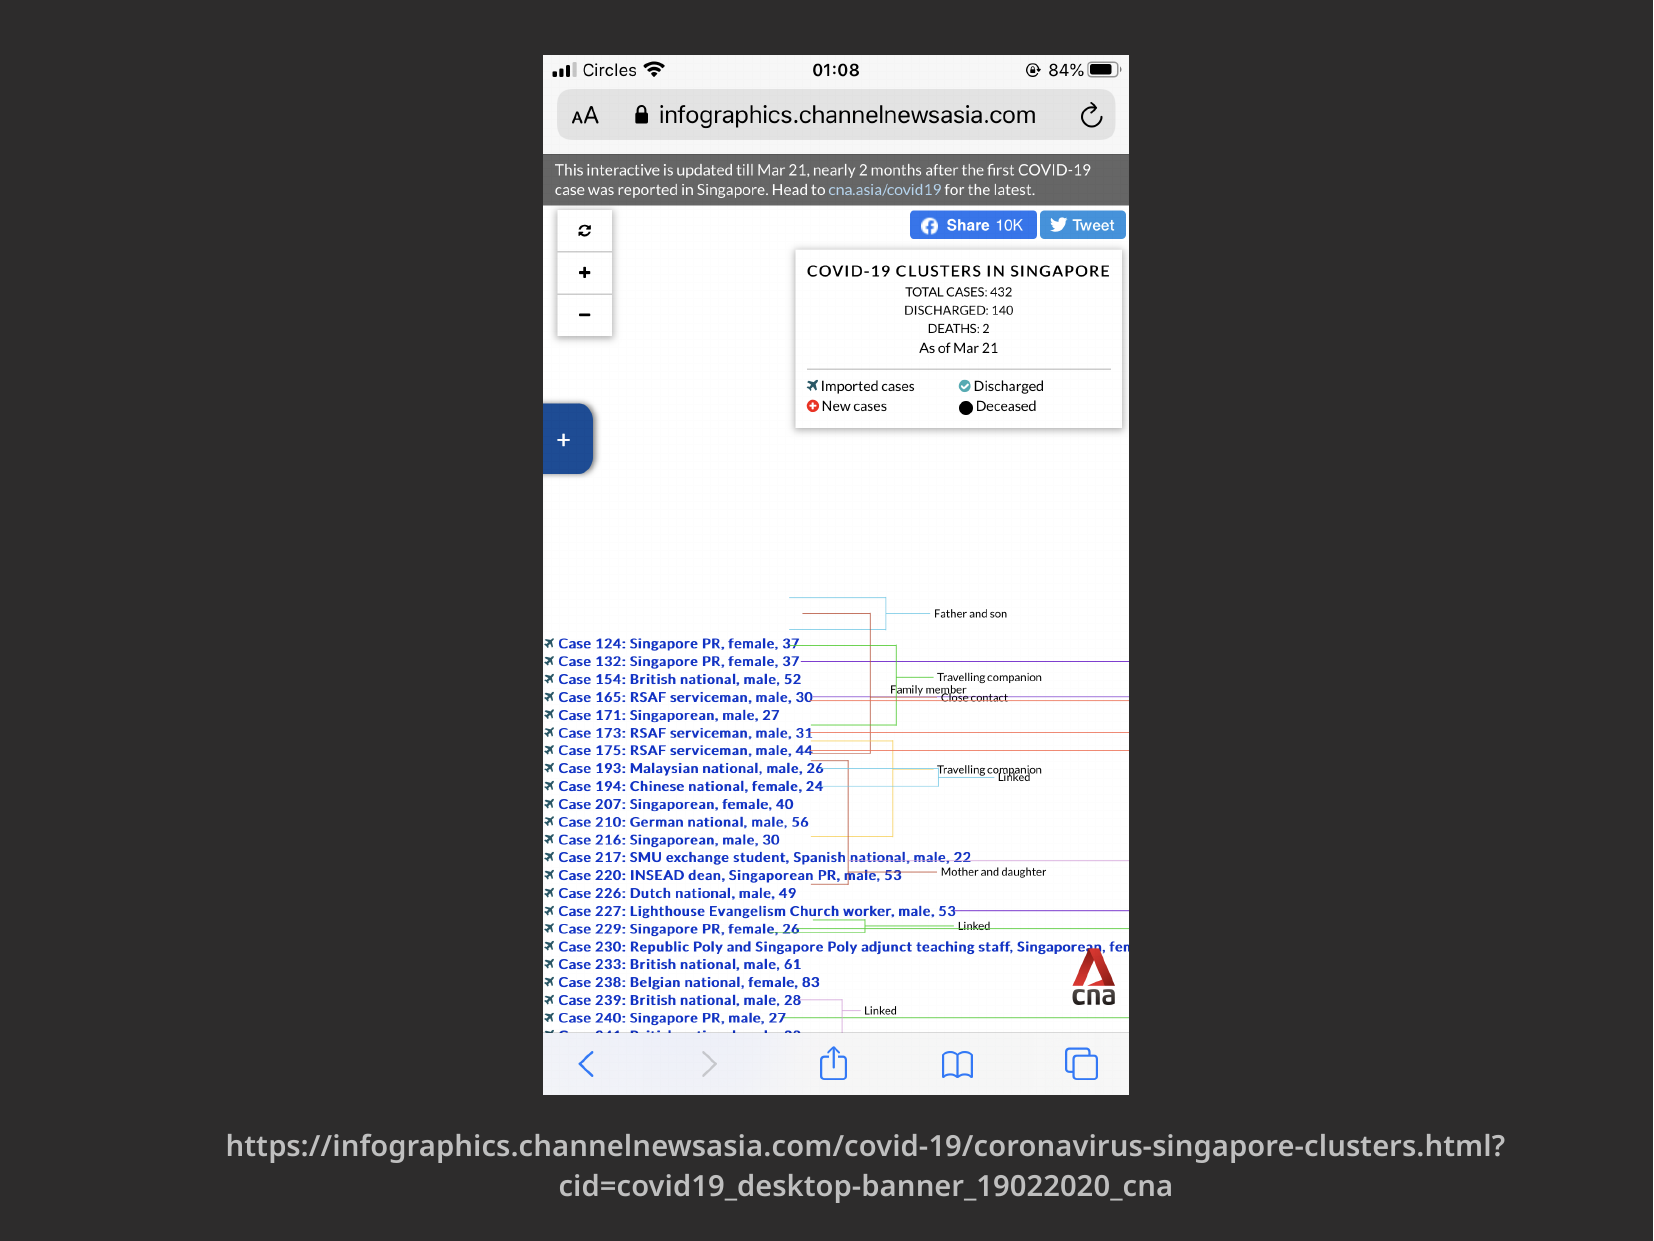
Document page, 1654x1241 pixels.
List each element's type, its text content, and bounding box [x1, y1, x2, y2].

picture [543, 55, 1129, 1095]
list https://infographics.channelnewsasia.com/covid-19/coronavirus-singapore-clusters.html?cid=covid19_desktop-banner_19022020_cna [63, 1125, 1599, 1216]
